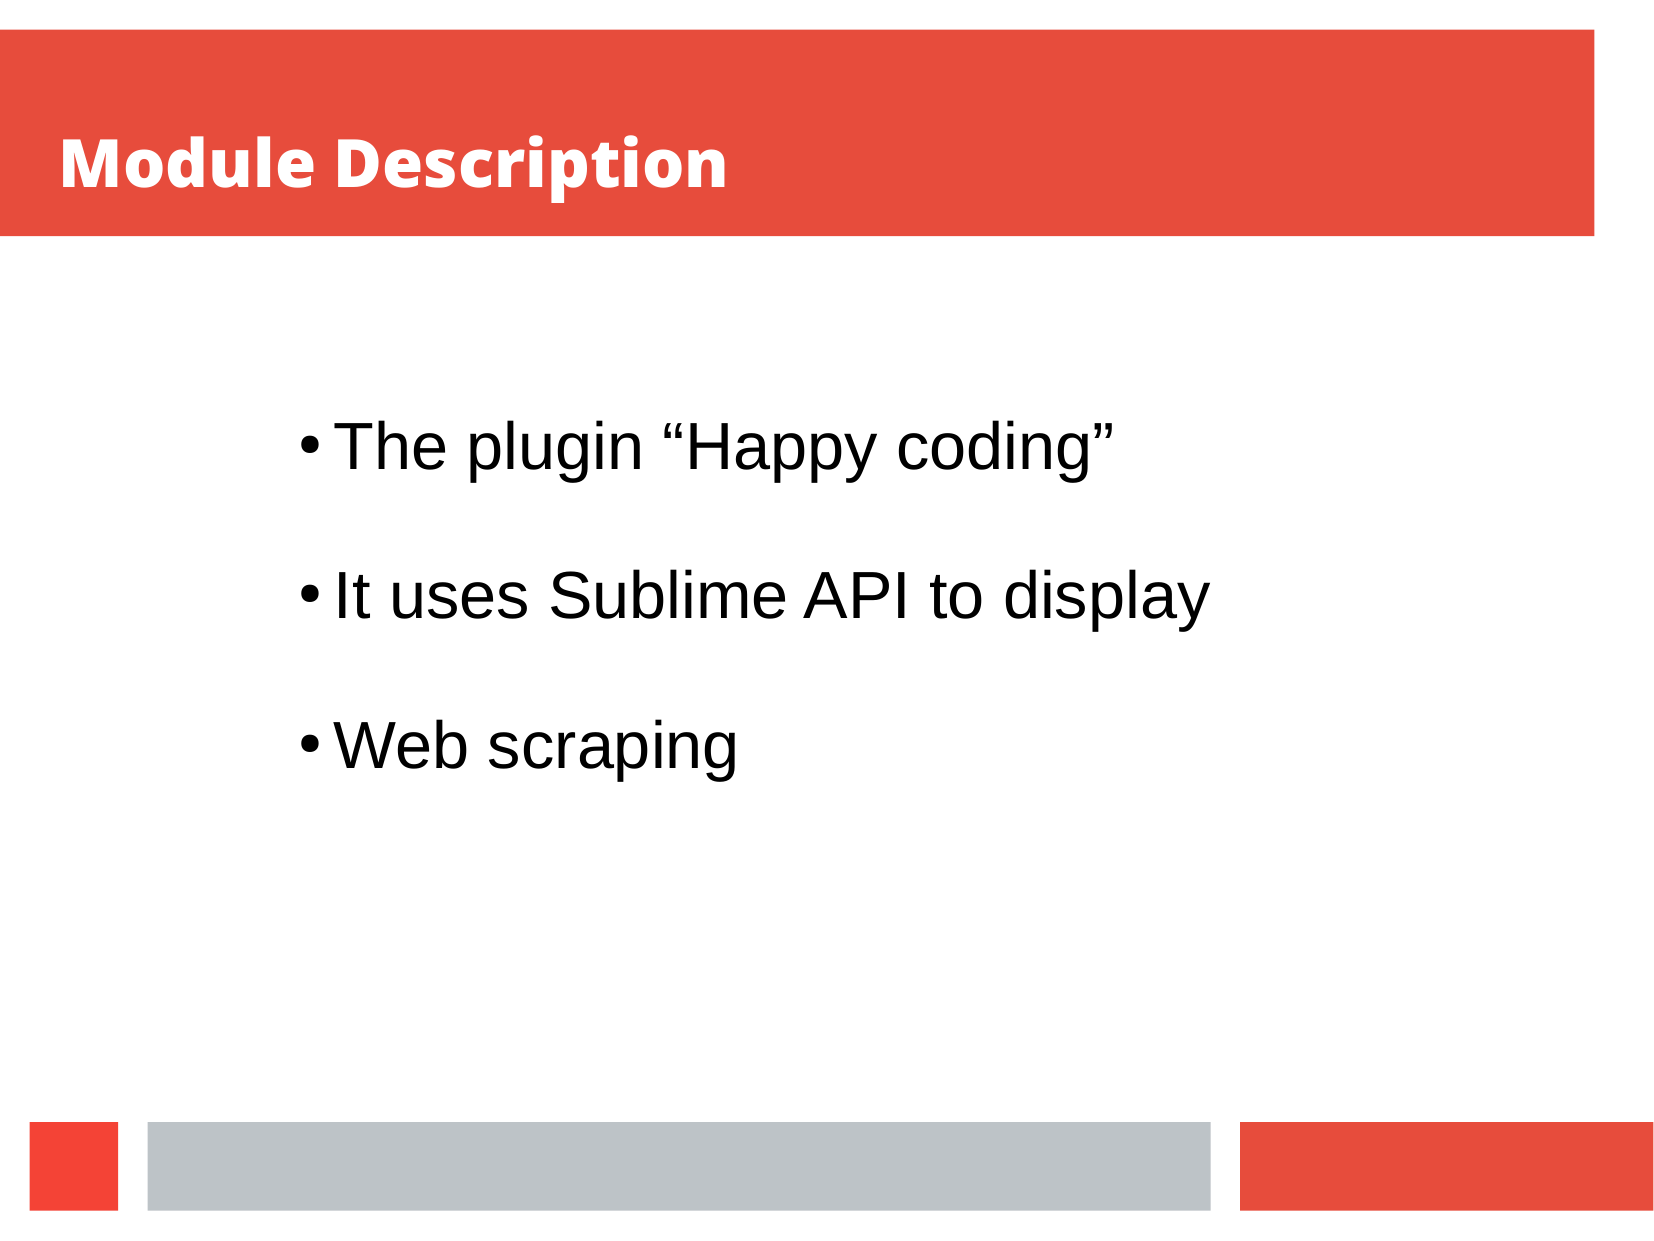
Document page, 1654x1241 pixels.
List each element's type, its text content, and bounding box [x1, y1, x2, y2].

text_box The plugin “Happy coding” It uses Sublime API to display Web scraping [283, 401, 1229, 865]
title Module Description [59, 59, 1595, 207]
